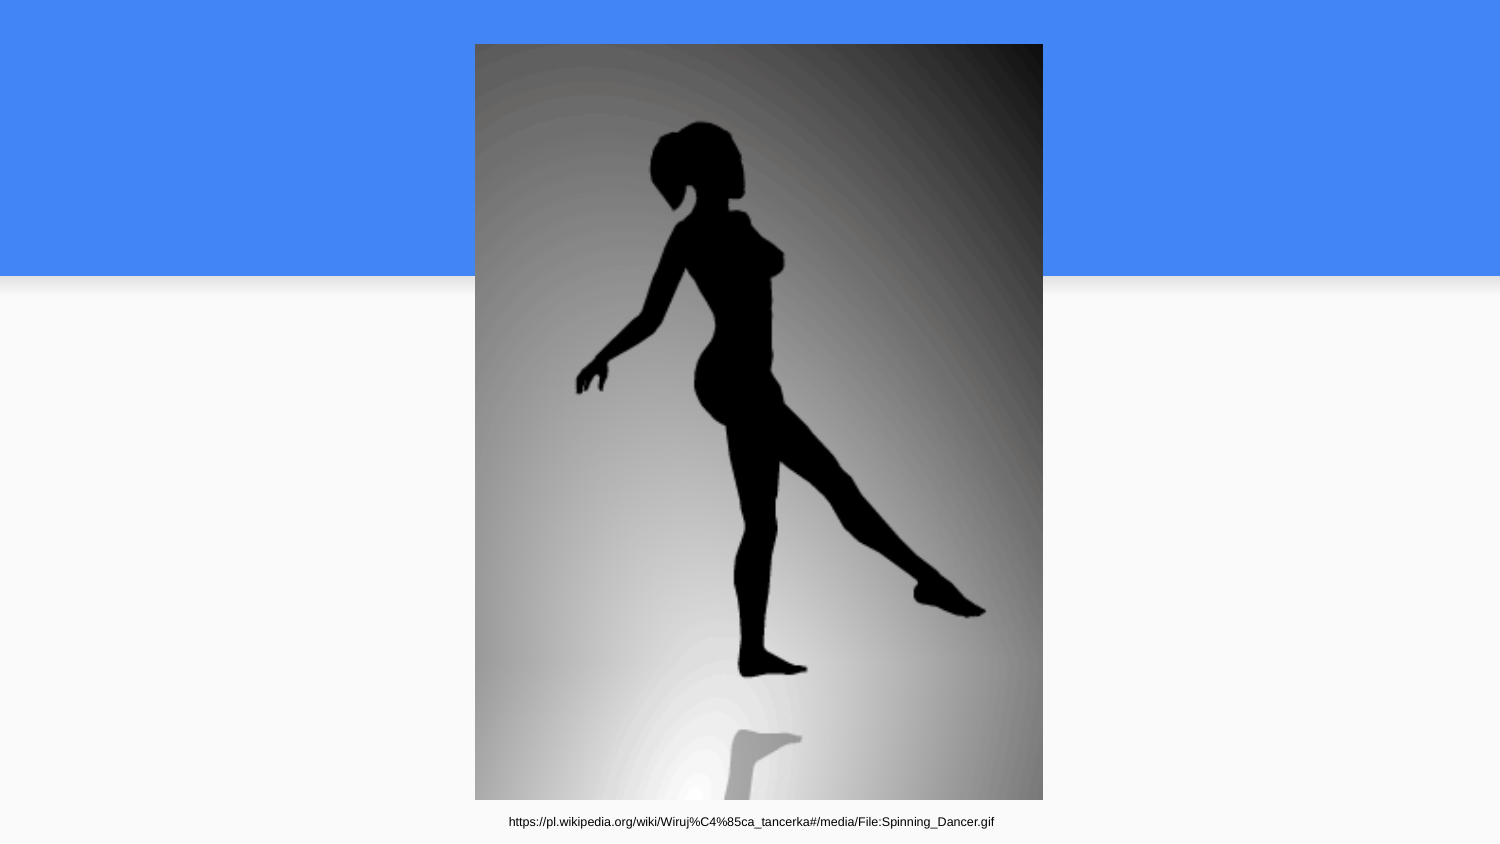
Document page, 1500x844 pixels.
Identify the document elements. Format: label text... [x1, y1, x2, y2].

picture [475, 44, 1043, 800]
text_box https://pl.wikipedia.org/wiki/Wiruj%C4%85ca_tancerka#/media/File:Spinning_Dancer.gif [493, 799, 1074, 839]
